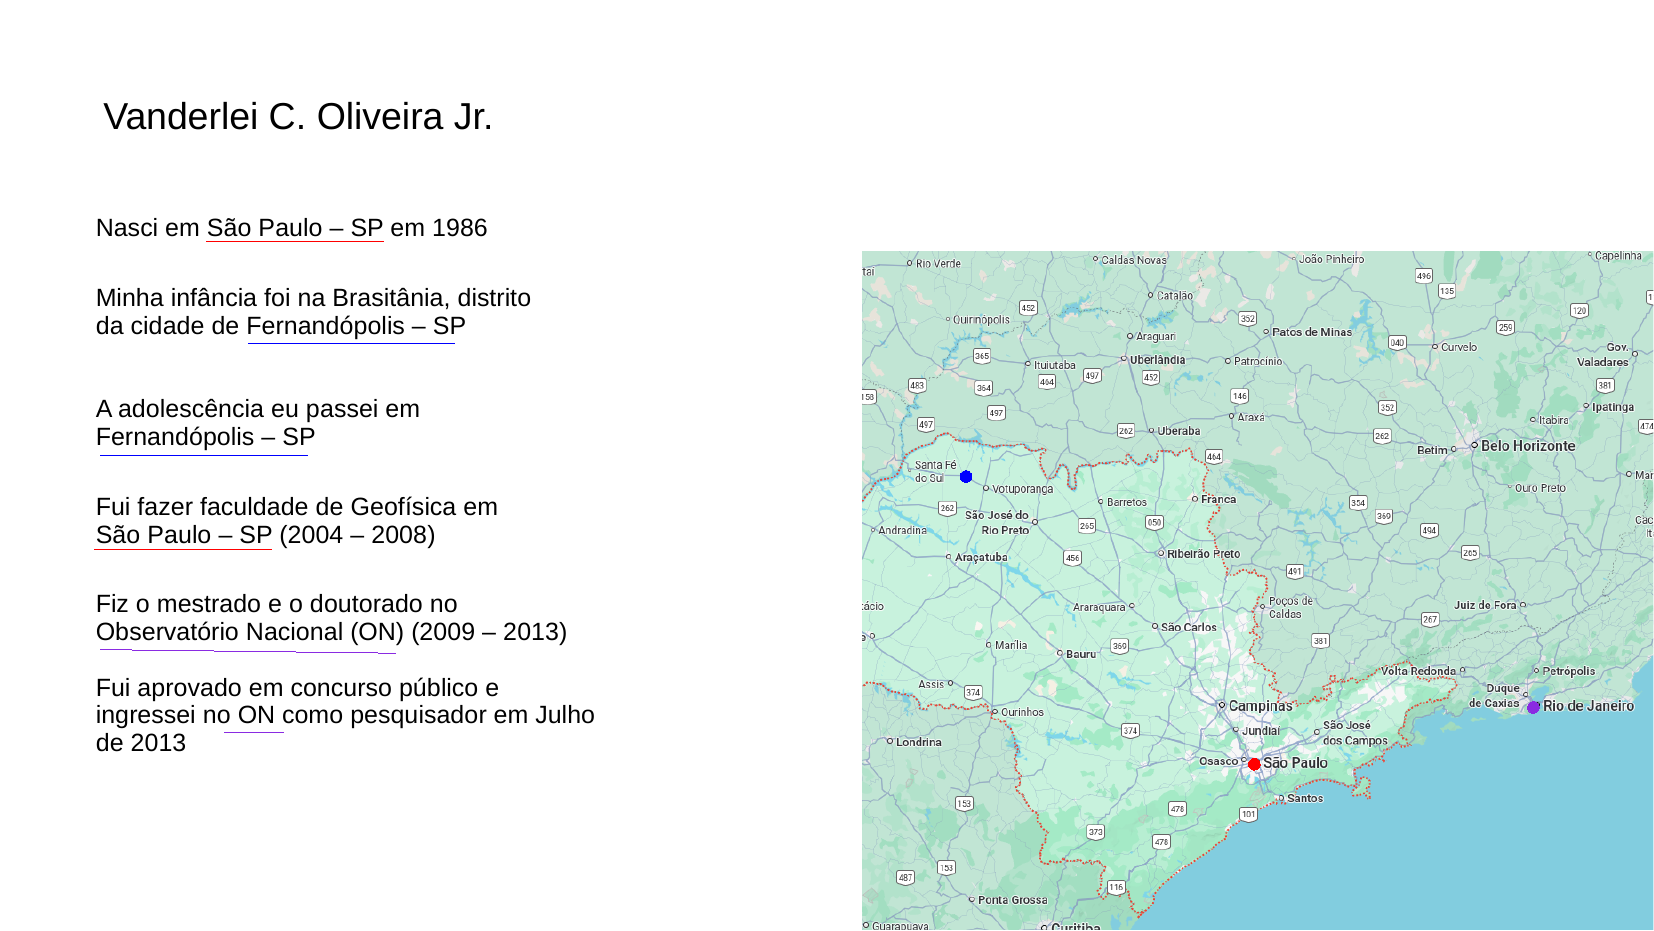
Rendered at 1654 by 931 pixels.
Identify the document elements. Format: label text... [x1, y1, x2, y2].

text_box Minha infância foi na Brasitânia, distrito da cidade de Fernandópolis – SP [81, 276, 556, 375]
text_box Fui aprovado em concurso público e ingressei no ON como pesquisador em Julho de 2013 [81, 665, 613, 765]
text_box [1248, 758, 1261, 771]
text_box [1527, 701, 1540, 714]
text_box Nasci em São Paulo – SP em 1986 [81, 206, 502, 250]
text_box Vanderlei C. Oliveira Jr. [88, 88, 510, 146]
text_box [960, 470, 972, 483]
text_box A adolescência eu passei em Fernandópolis – SP [81, 387, 583, 459]
text_box Fiz o mestrado e o doutorado no Observatório Nacional (ON) (2009 – 2013) [81, 582, 613, 654]
picture [862, 251, 1654, 930]
text_box Fui fazer faculdade de Geofísica em São Paulo – SP (2004 – 2008) [81, 484, 562, 556]
